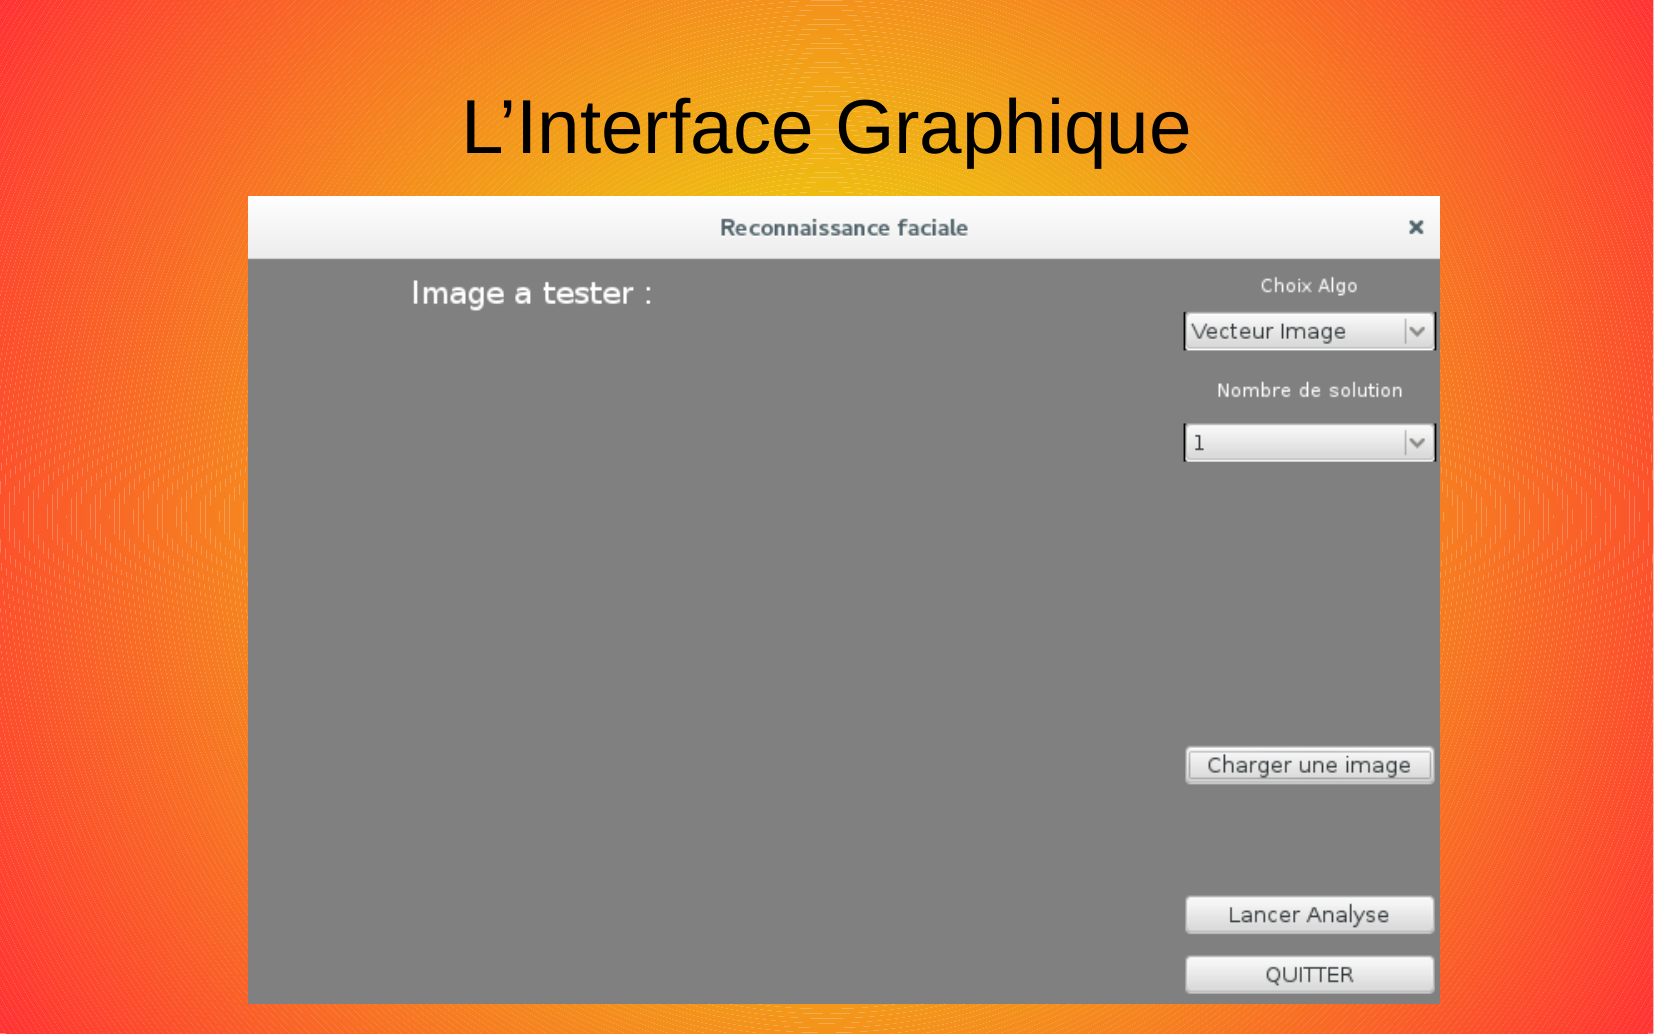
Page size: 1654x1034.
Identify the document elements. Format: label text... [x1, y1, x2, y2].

picture [248, 196, 1440, 1004]
title L’Interface Graphique [82, 41, 1571, 214]
